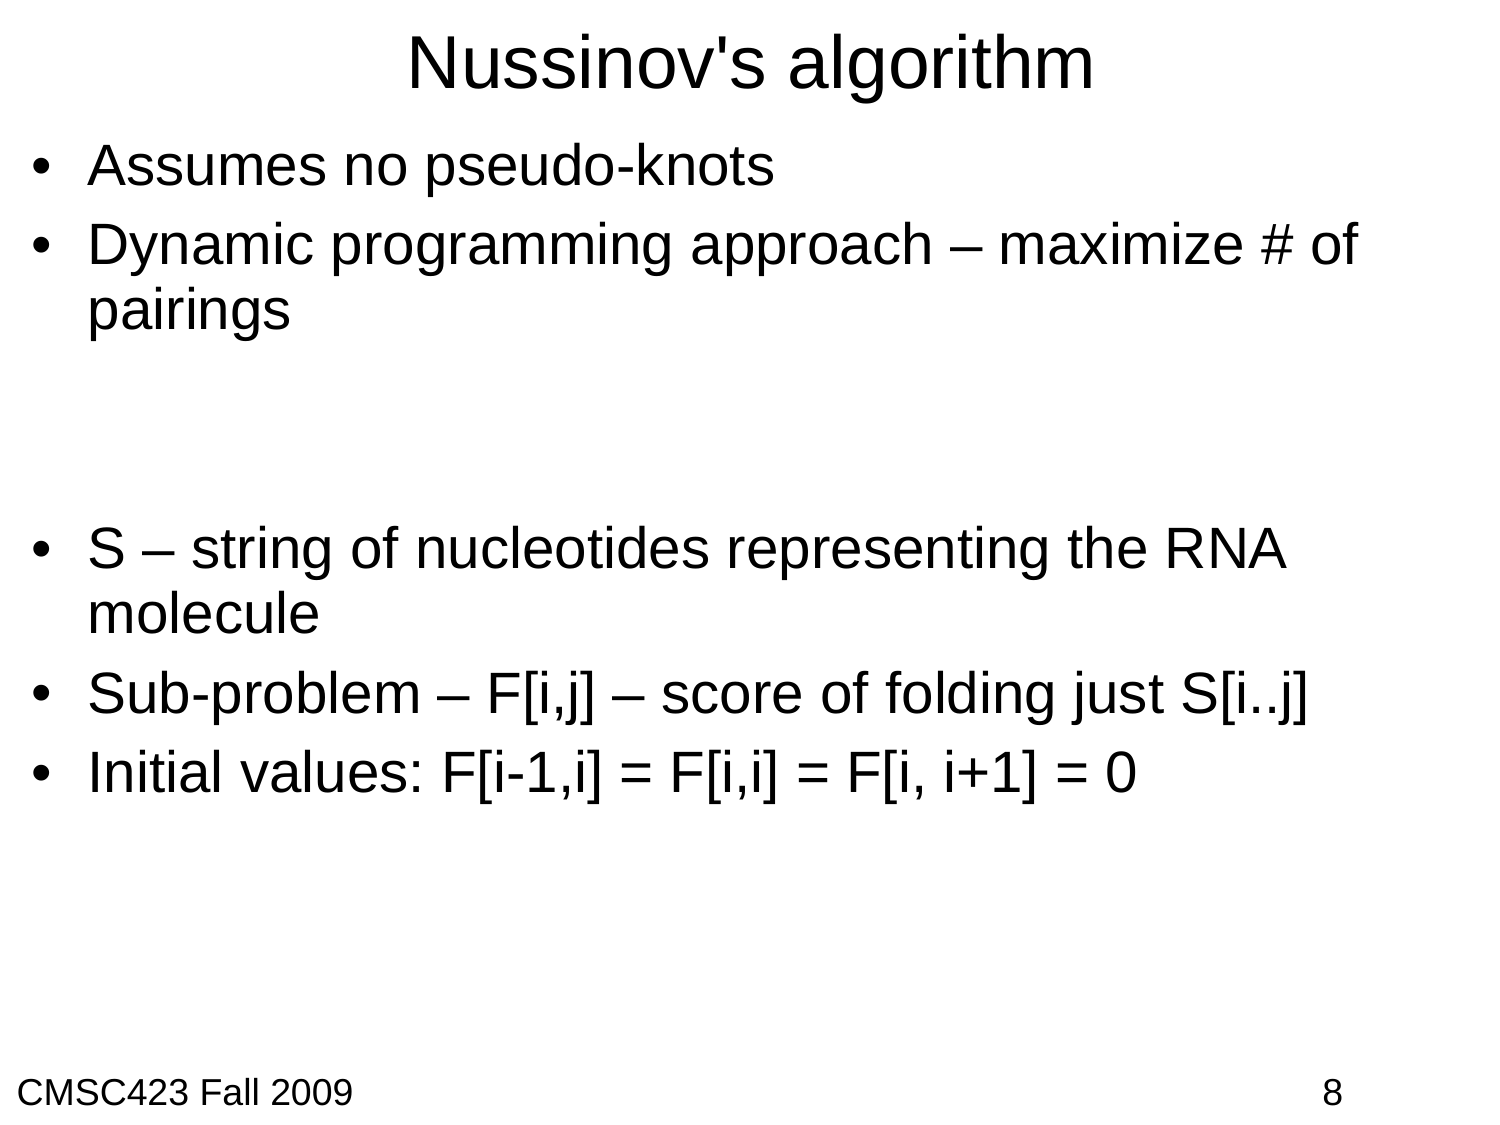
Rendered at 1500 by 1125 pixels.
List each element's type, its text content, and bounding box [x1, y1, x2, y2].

list Assumes no pseudo-knots Dynamic programming approach – maximize # of pairings S – string of nucleotides representing the RNA molecule Sub-problem – F[i,j] – score of folding just S[i..j] Initial values: F[i-1,i] = F[i,i] = F[i, i+1] = 0 [16, 124, 1485, 1087]
title Nussinov's algorithm [19, 2, 1485, 123]
